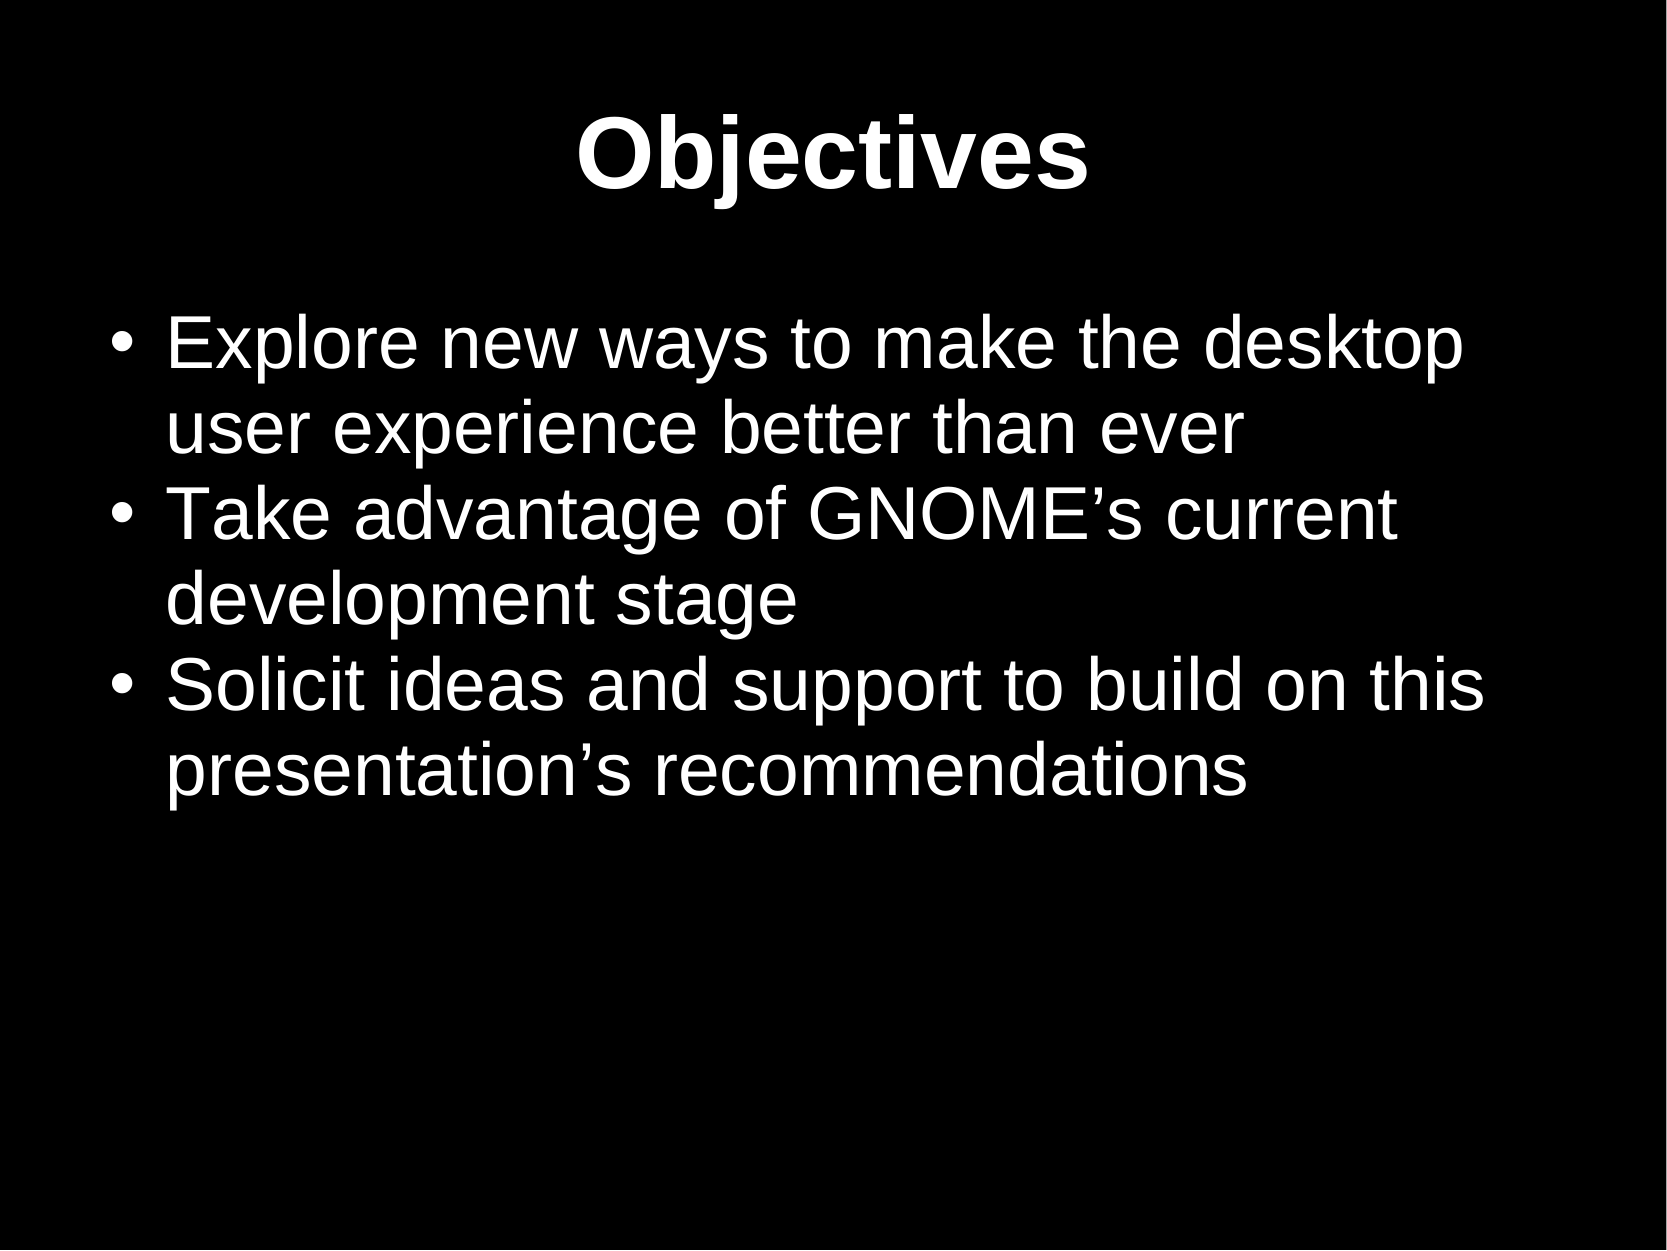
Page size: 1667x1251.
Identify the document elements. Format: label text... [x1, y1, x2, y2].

text_box Explore new ways to make the desktop user experience better than ever Take advantage of GNOME’s current development stage Solicit ideas and support to build on this presentation’s recommendations [90, 299, 1577, 813]
text_box Objectives [90, 95, 1577, 213]
